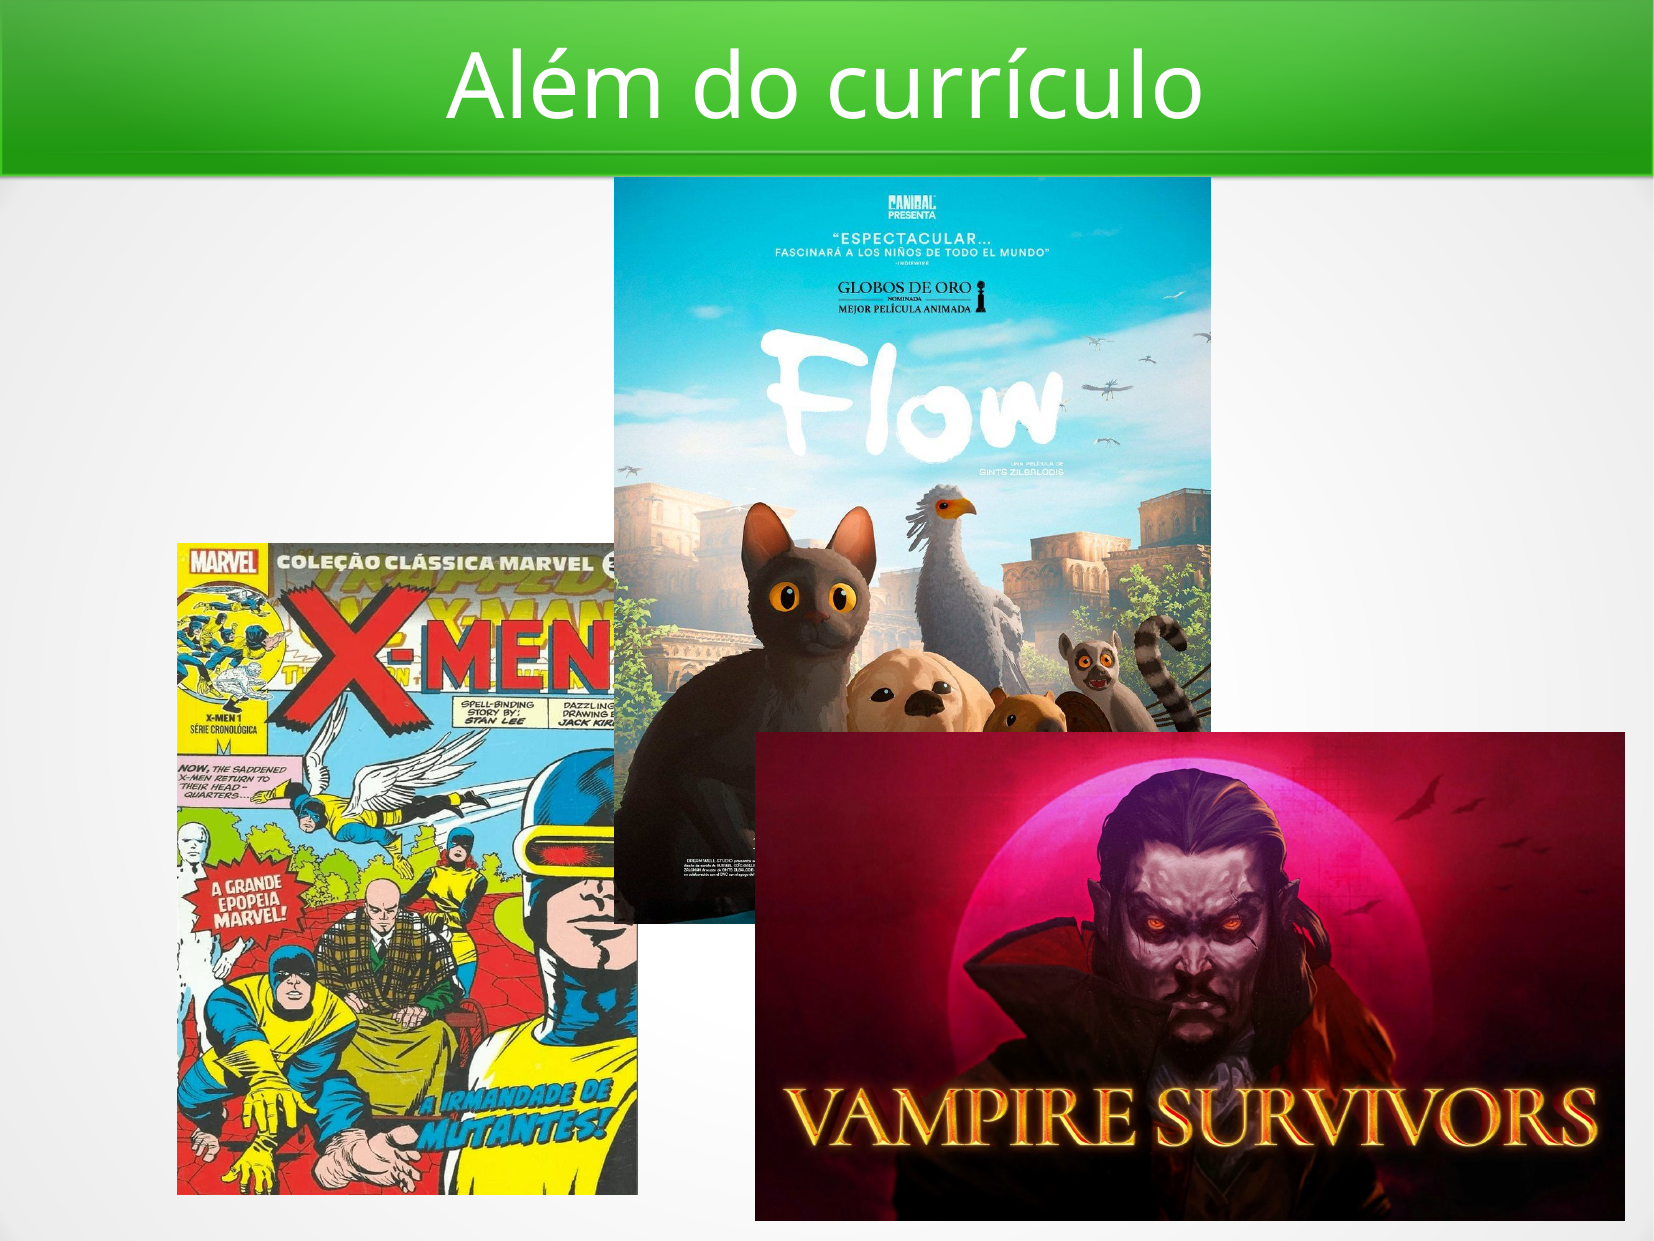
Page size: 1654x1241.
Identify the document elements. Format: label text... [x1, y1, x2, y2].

title Além do currículo [82, 11, 1571, 154]
picture [0, 0, 1654, 1241]
